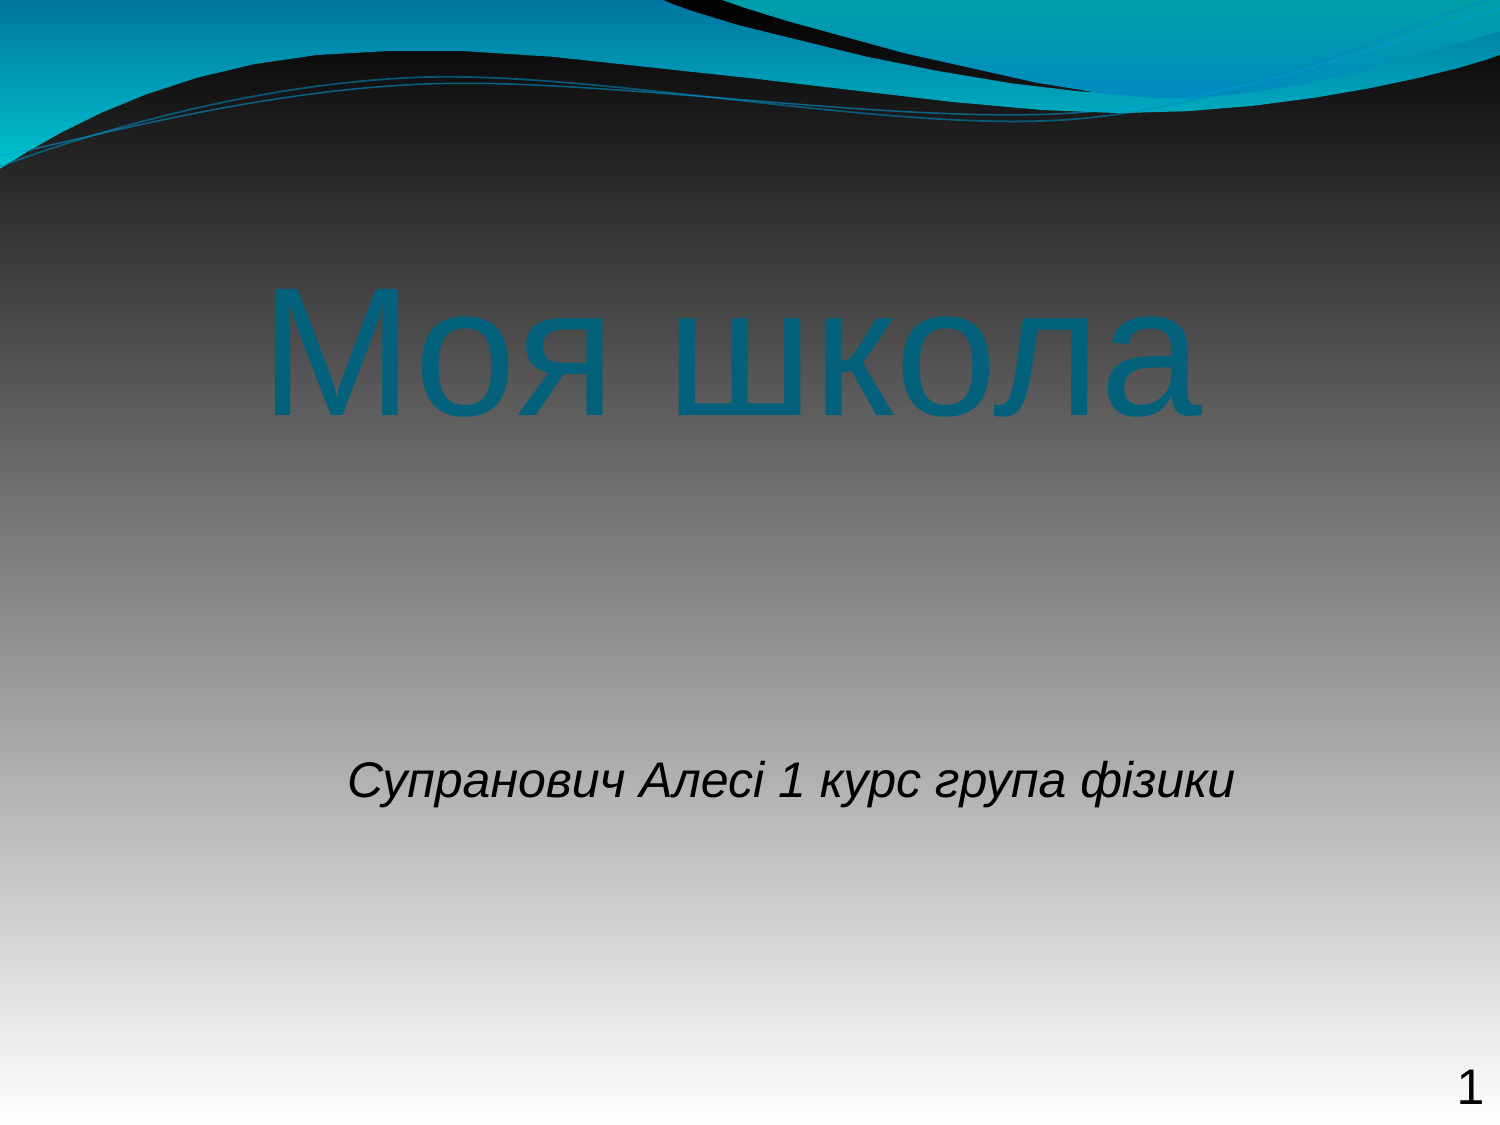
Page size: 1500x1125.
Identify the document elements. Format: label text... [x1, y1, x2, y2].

title Моя школа [87, 224, 1376, 525]
text_box Супранович Алесі 1 курс група фізики [182, 739, 1400, 815]
slide_number 1 [1440, 1046, 1500, 1125]
